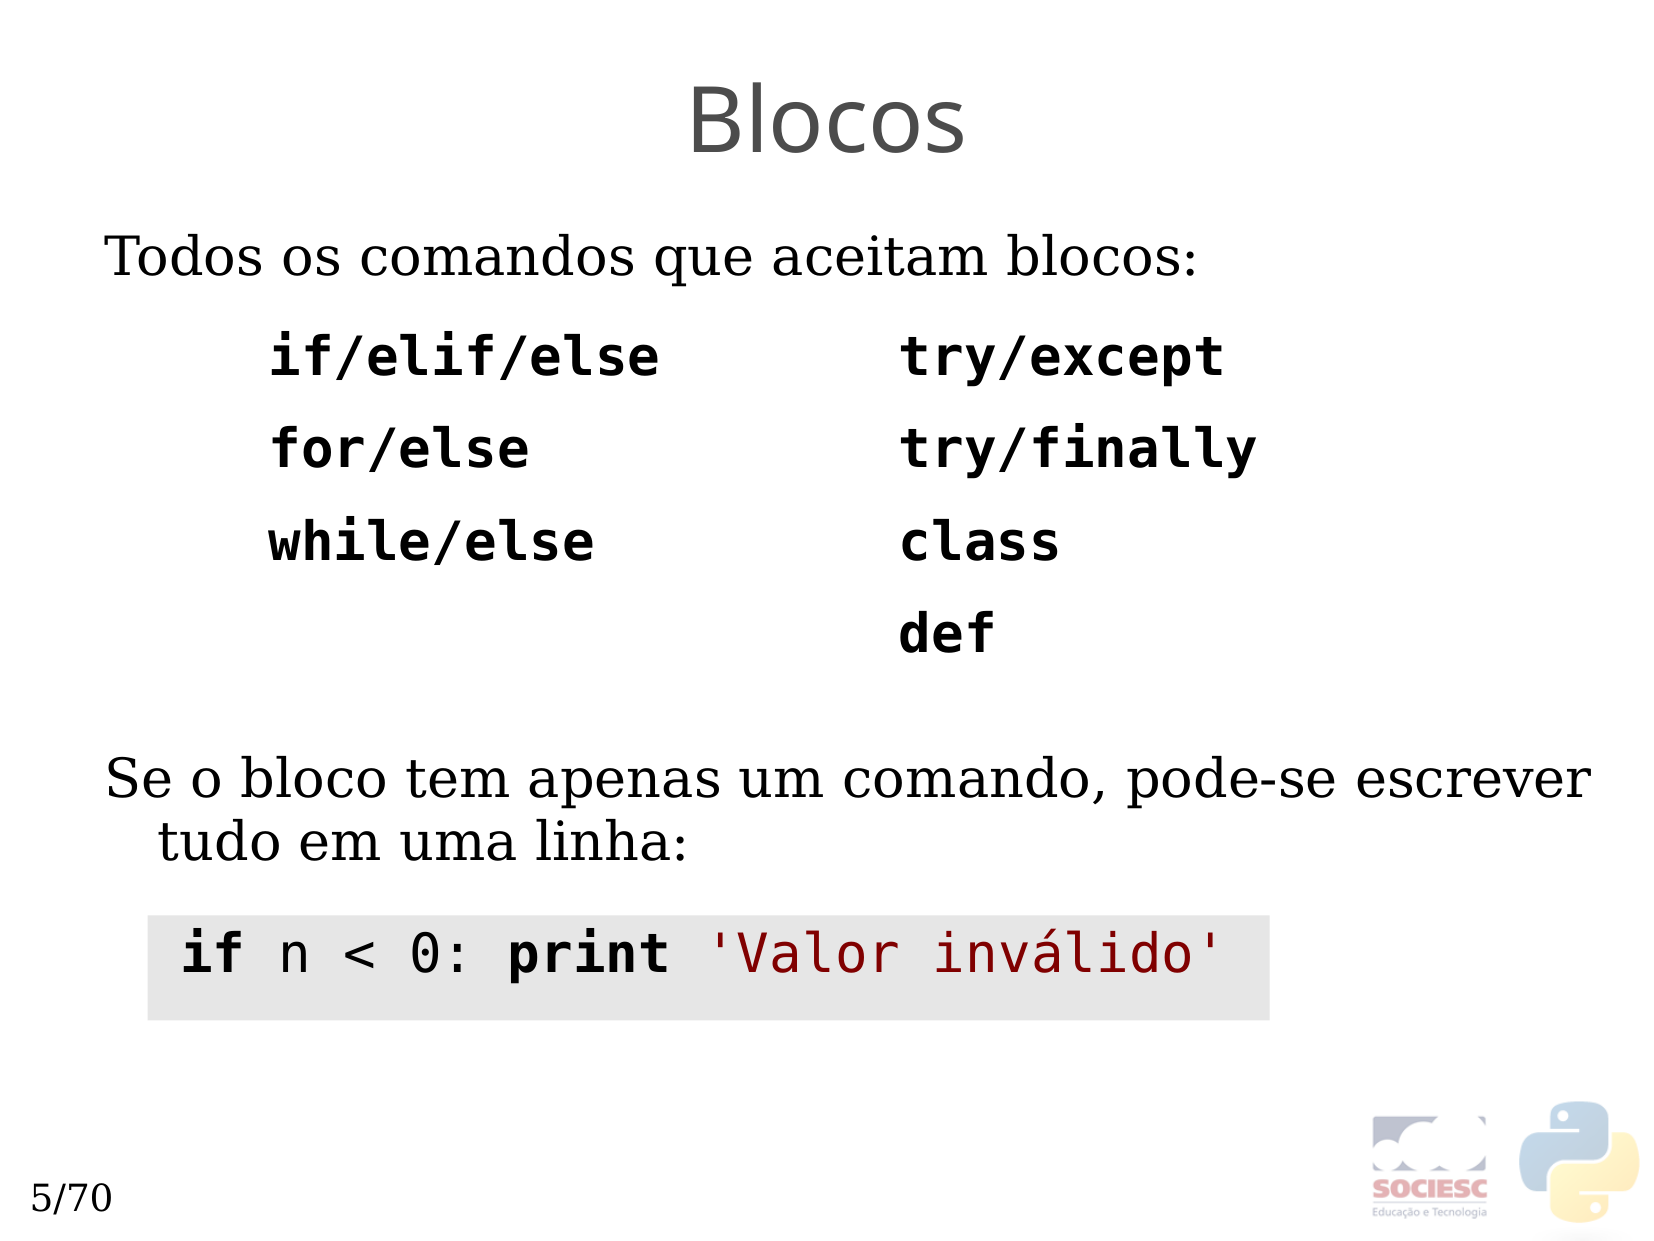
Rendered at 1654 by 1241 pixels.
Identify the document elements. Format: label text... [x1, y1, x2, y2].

text_box if n < 0: print 'Valor inválido' [147, 915, 1270, 1021]
picture [1340, 1084, 1654, 1241]
list if/elif/else for/else while/else [250, 324, 838, 573]
title Blocos [82, 13, 1571, 222]
list try/except try/finally class def [881, 324, 1458, 696]
list Todos os comandos que aceitam blocos: Se o bloco tem apenas um comando, pode-se escrever tudo em uma linha: [86, 225, 1595, 1088]
